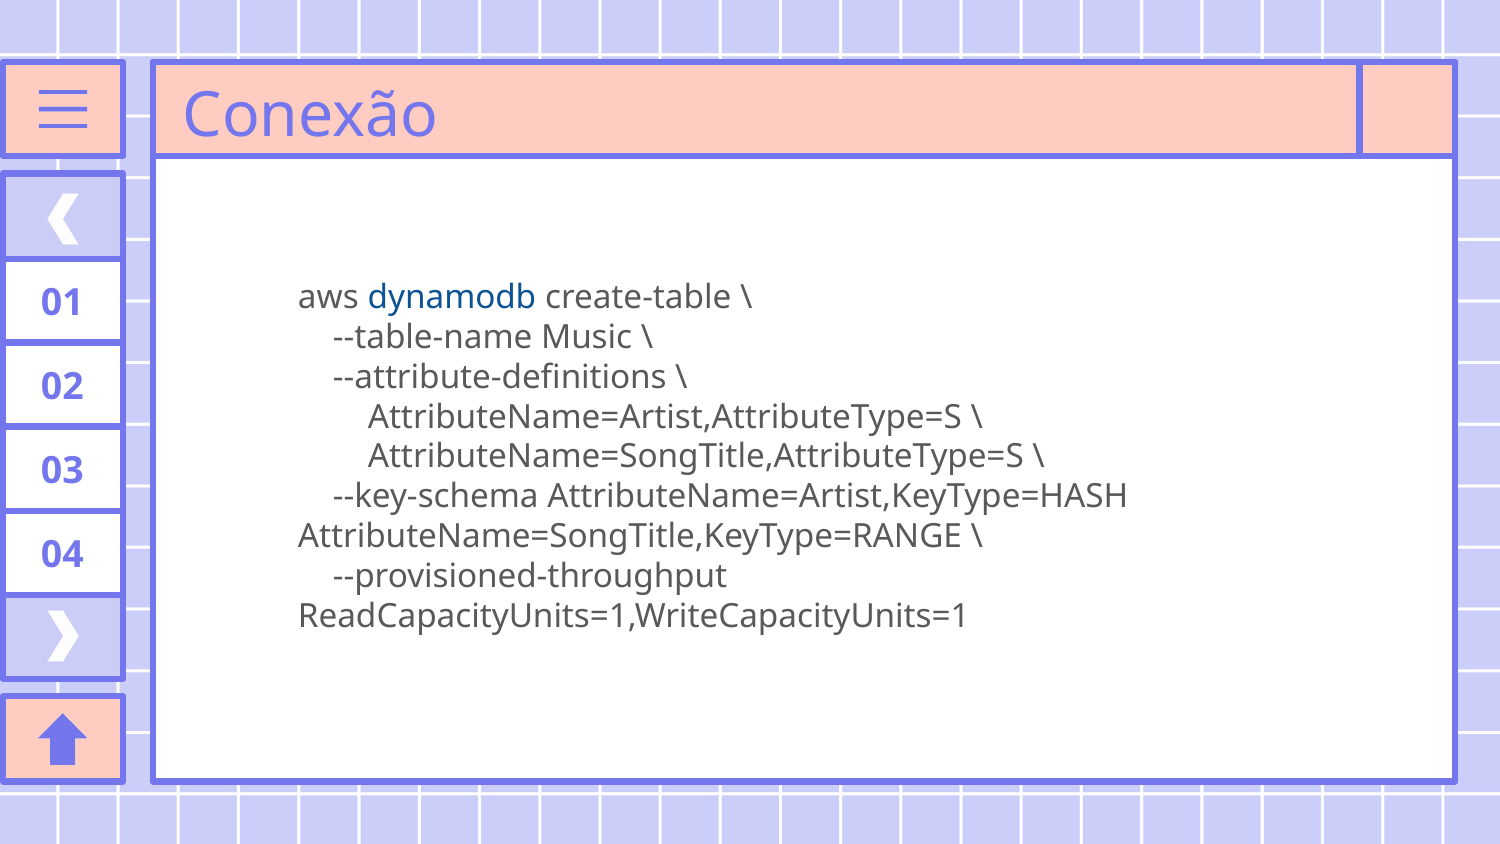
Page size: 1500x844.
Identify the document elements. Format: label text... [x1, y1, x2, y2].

picture [38, 90, 88, 128]
title Conexão [182, 64, 1318, 159]
picture [0, 0, 1500, 844]
picture [38, 193, 88, 245]
text_box 04 [20, 533, 104, 572]
text_box 02 [20, 365, 104, 403]
text_box 01 [20, 281, 104, 319]
subtitle aws dynamodb create-table \ --table-name Music \ --attribute-definitions \ AttributeName=Artist,AttributeType=S \ AttributeName=SongTitle,AttributeType=S \ --key-schema AttributeName=Artist,KeyType=HASH AttributeName=SongTitle,KeyType=RANGE \ --provisioned-throughput ReadCapacityUnits=1,WriteCapacityUnits=1 [297, 261, 1308, 689]
picture [38, 610, 88, 662]
picture [37, 713, 87, 765]
text_box 03 [20, 449, 104, 487]
